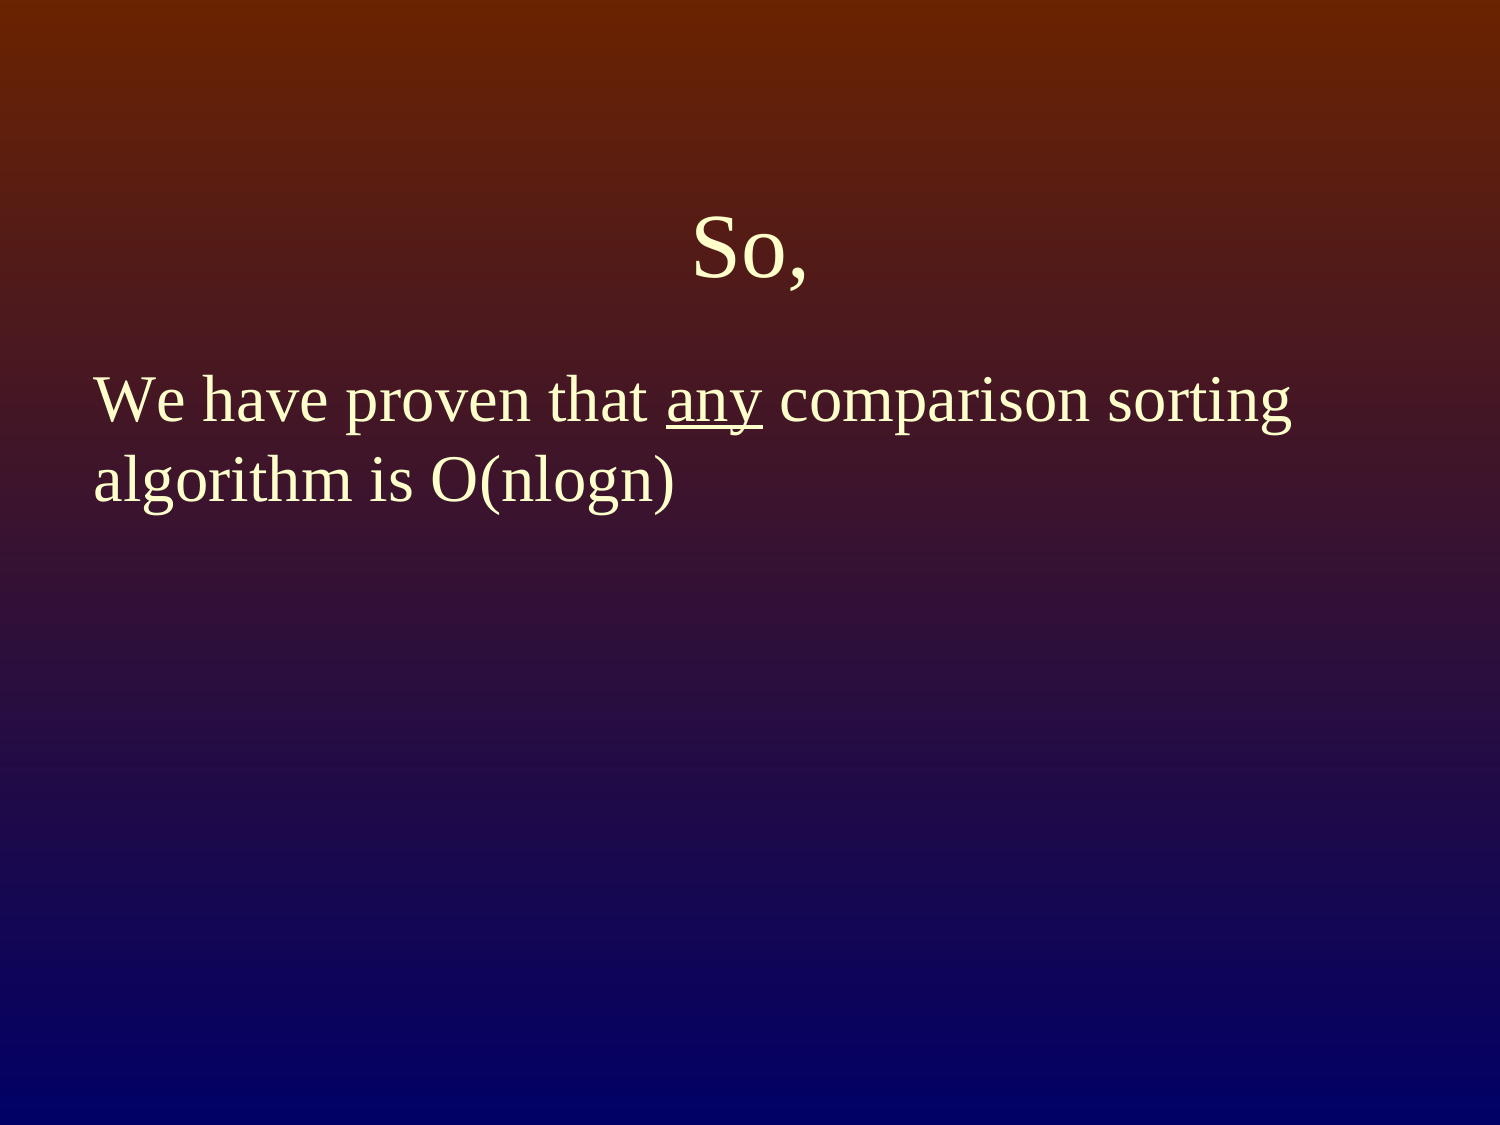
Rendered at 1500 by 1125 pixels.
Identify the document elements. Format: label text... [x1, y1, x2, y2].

list We have proven that any comparison sorting algorithm is O(nlogn) [22, 347, 1482, 1026]
title So, [22, 145, 1480, 336]
